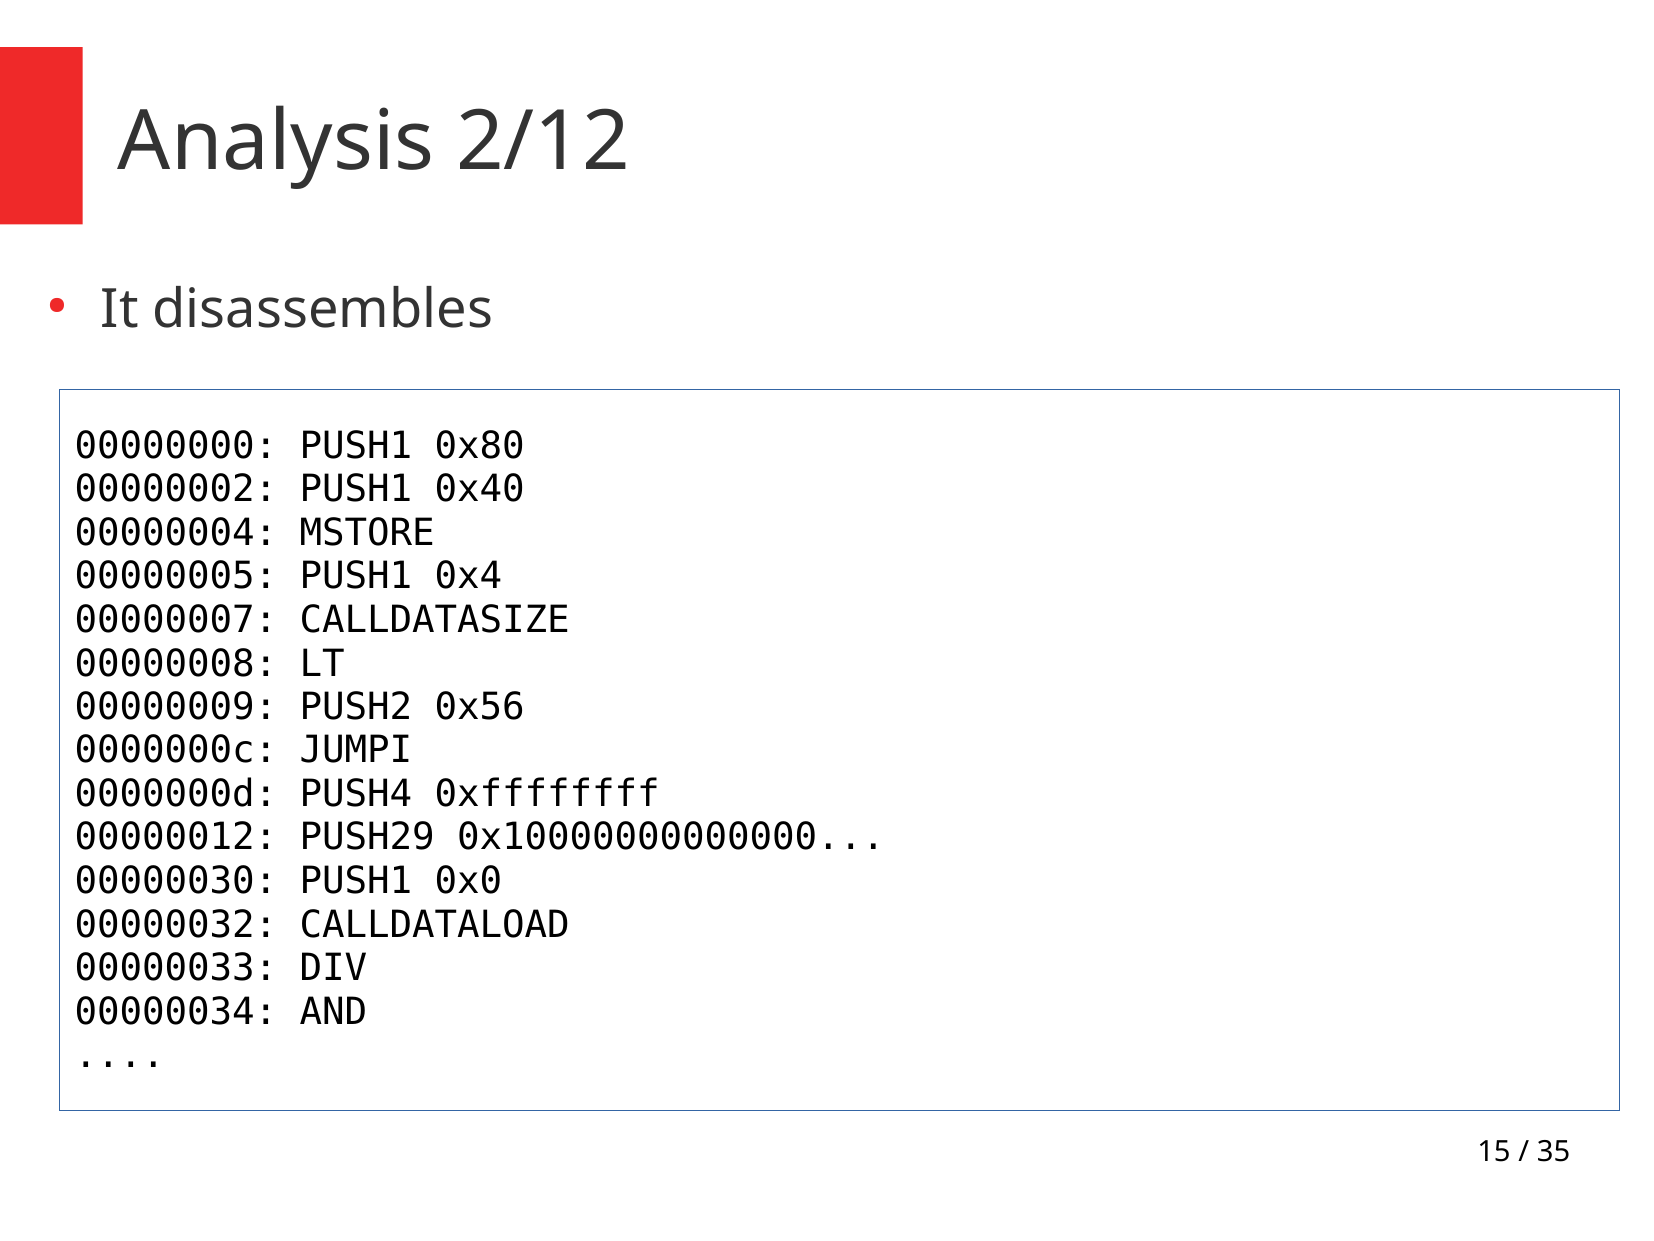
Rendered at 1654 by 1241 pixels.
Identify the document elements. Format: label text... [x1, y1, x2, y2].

text_box 00000000: PUSH1 0x80 00000002: PUSH1 0x40 00000004: MSTORE 00000005: PUSH1 0x4 00000007: CALLDATASIZE 00000008: LT 00000009: PUSH2 0x56 0000000c: JUMPI 0000000d: PUSH4 0xffffffff 00000012: PUSH29 0x10000000000000... 00000030: PUSH1 0x0 00000032: CALLDATALOAD 00000033: DIV 00000034: AND .... [59, 389, 1620, 1111]
list It disassembles [29, 270, 1620, 376]
title Analysis 2/12 [117, 33, 1571, 241]
